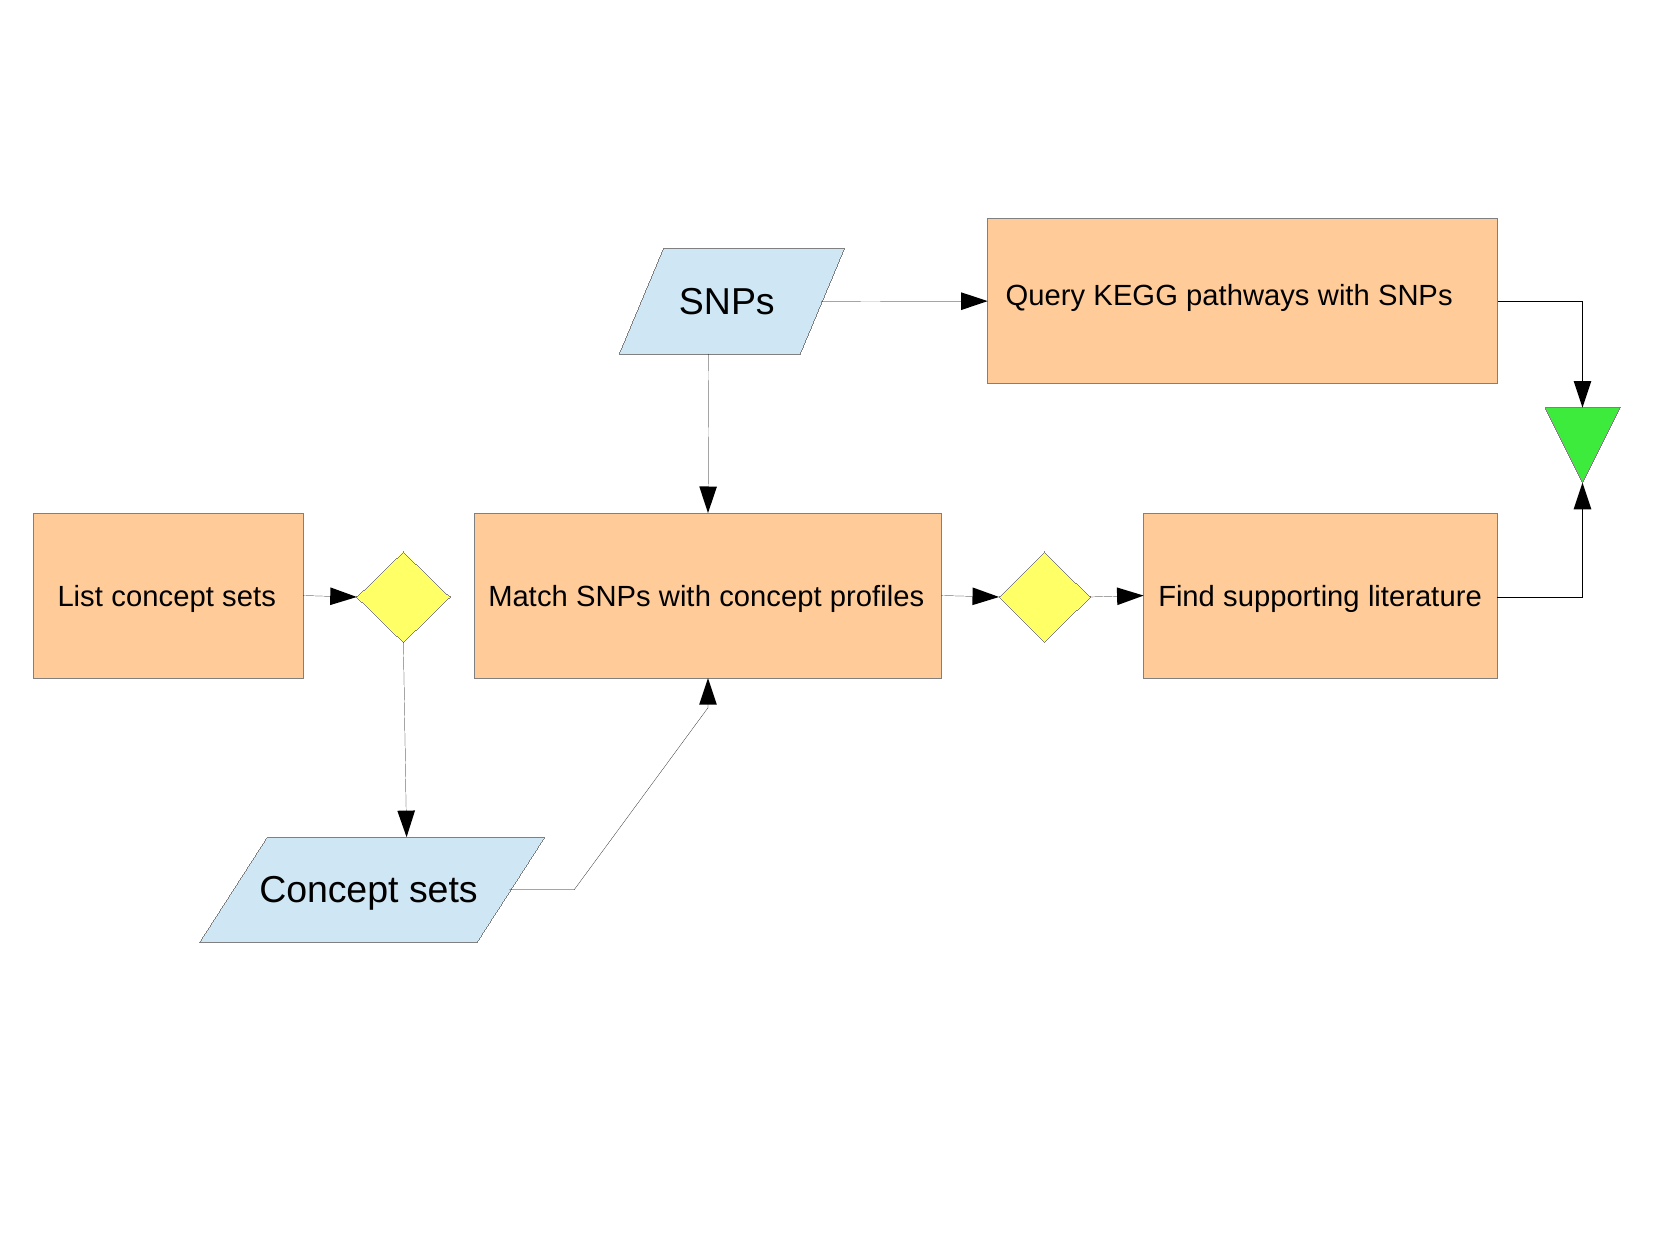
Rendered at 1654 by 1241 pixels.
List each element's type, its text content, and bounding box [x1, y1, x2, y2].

text_box [987, 218, 1498, 384]
text_box SNPs [664, 273, 790, 330]
text_box Query KEGG pathways with SNPs [990, 271, 1471, 319]
text_box [1545, 407, 1621, 482]
text_box [474, 513, 942, 595]
text_box [1143, 513, 1498, 573]
text_box [199, 873, 492, 943]
text_box List concept sets [42, 573, 292, 621]
text_box [33, 513, 304, 679]
text_box [1143, 621, 1498, 679]
text_box [1000, 551, 1090, 643]
text_box Find supporting literature [1143, 573, 1498, 621]
text_box Match SNPs with concept profiles [473, 573, 941, 621]
text_box Concept sets [244, 861, 493, 919]
text_box [474, 596, 942, 679]
text_box [251, 837, 545, 918]
text_box [357, 551, 451, 642]
text_box [619, 248, 845, 355]
